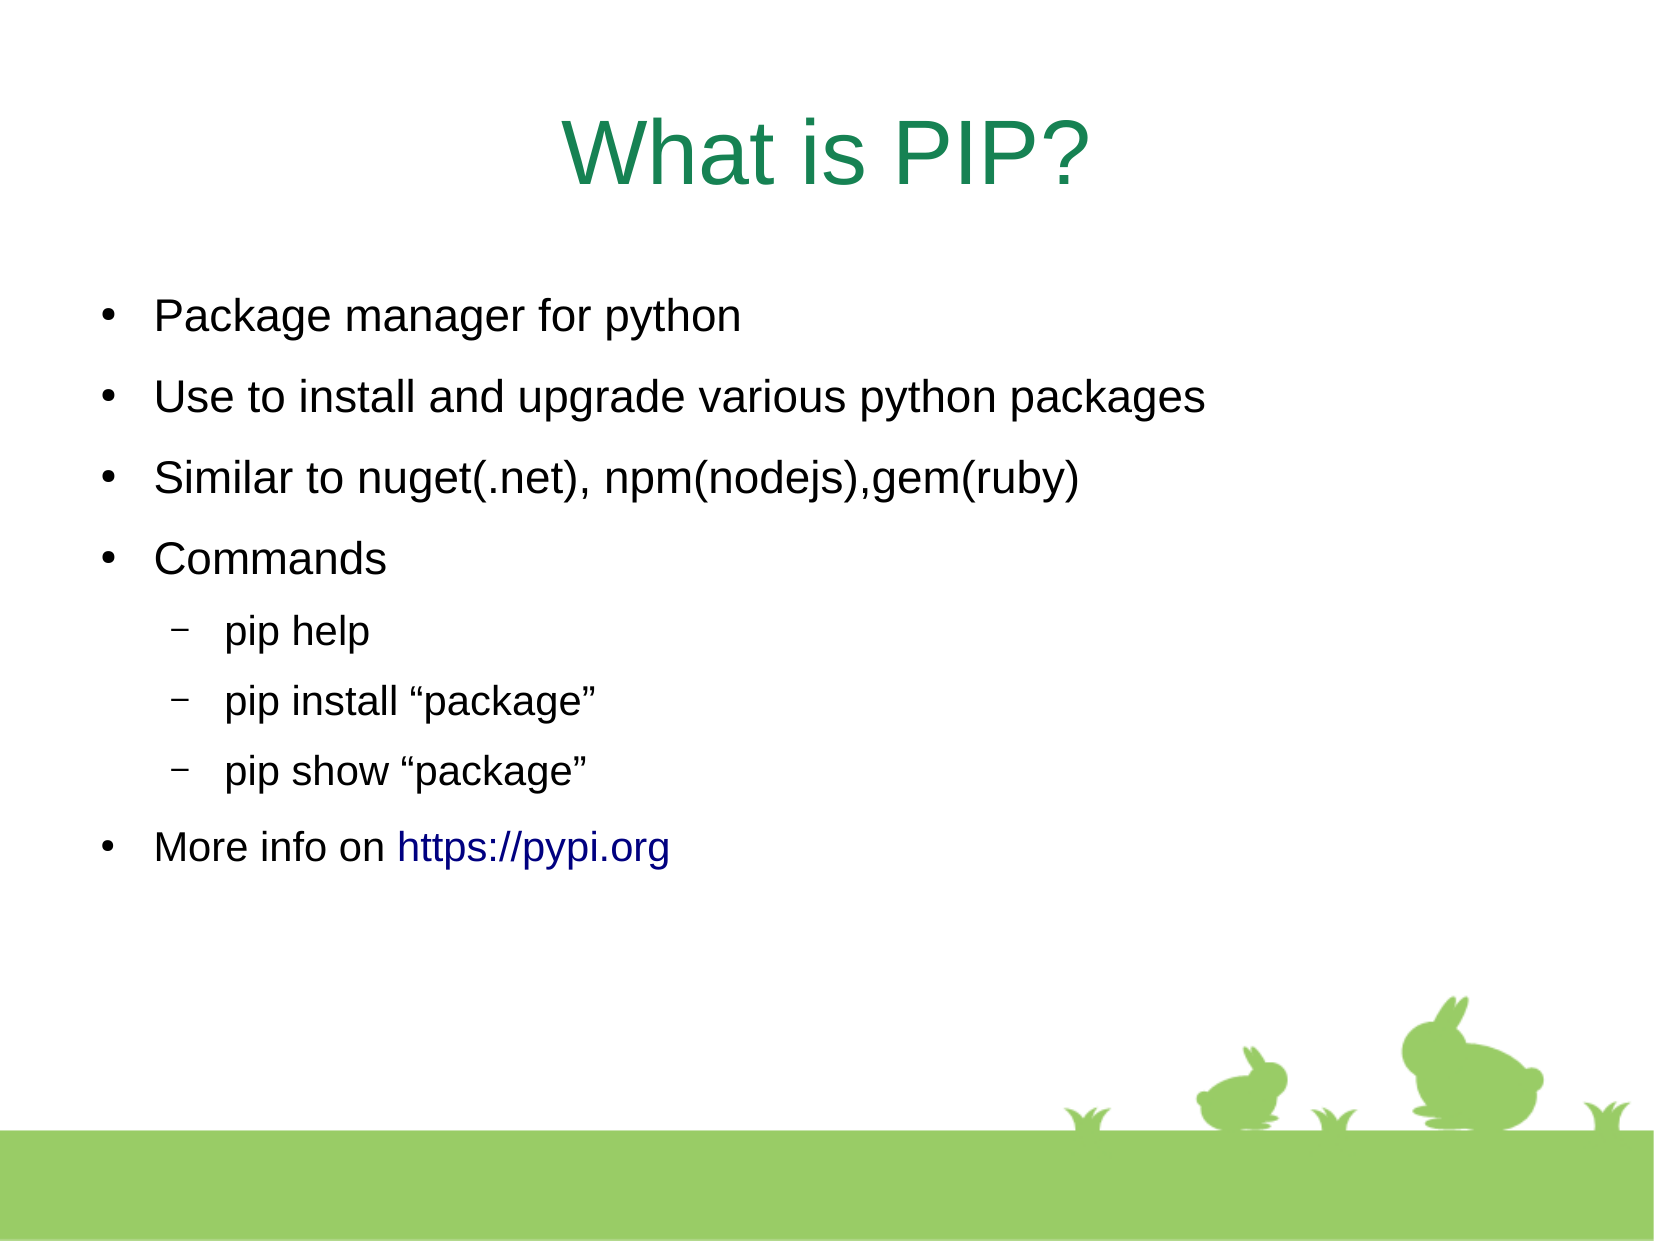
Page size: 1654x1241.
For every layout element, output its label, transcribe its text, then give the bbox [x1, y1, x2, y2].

title What is PIP? [82, 49, 1571, 257]
list Package manager for python Use to install and upgrade various python packages Similar to nuget(.net), npm(nodejs),gem(ruby) Commands pip help pip install “package” pip show “package” More info on https://pypi.org [82, 290, 1571, 1010]
picture [0, 0, 1654, 1241]
